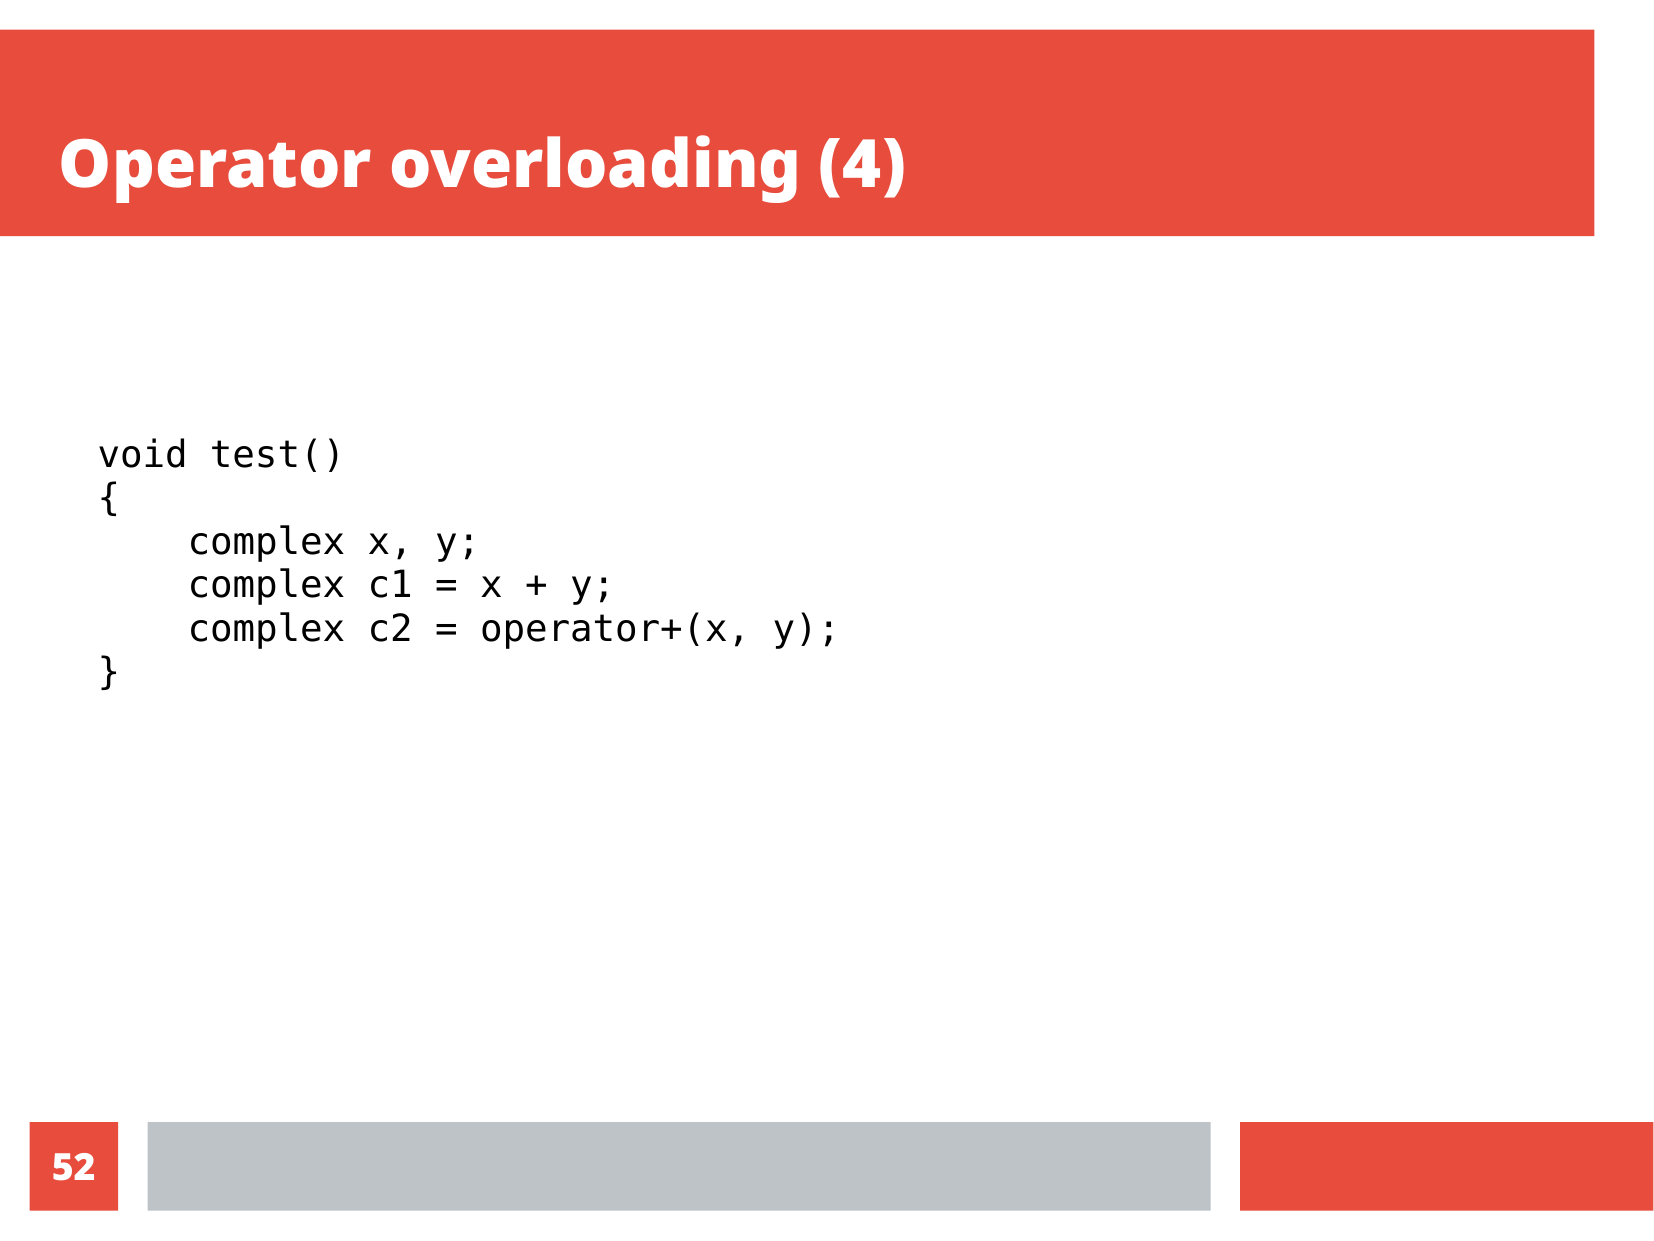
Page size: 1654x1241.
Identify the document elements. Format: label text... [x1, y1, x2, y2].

text_box void test() { complex x, y; complex c1 = x + y; complex c2 = operator+(x, y); } [82, 425, 1441, 789]
title Operator overloading (4) [59, 59, 1595, 207]
